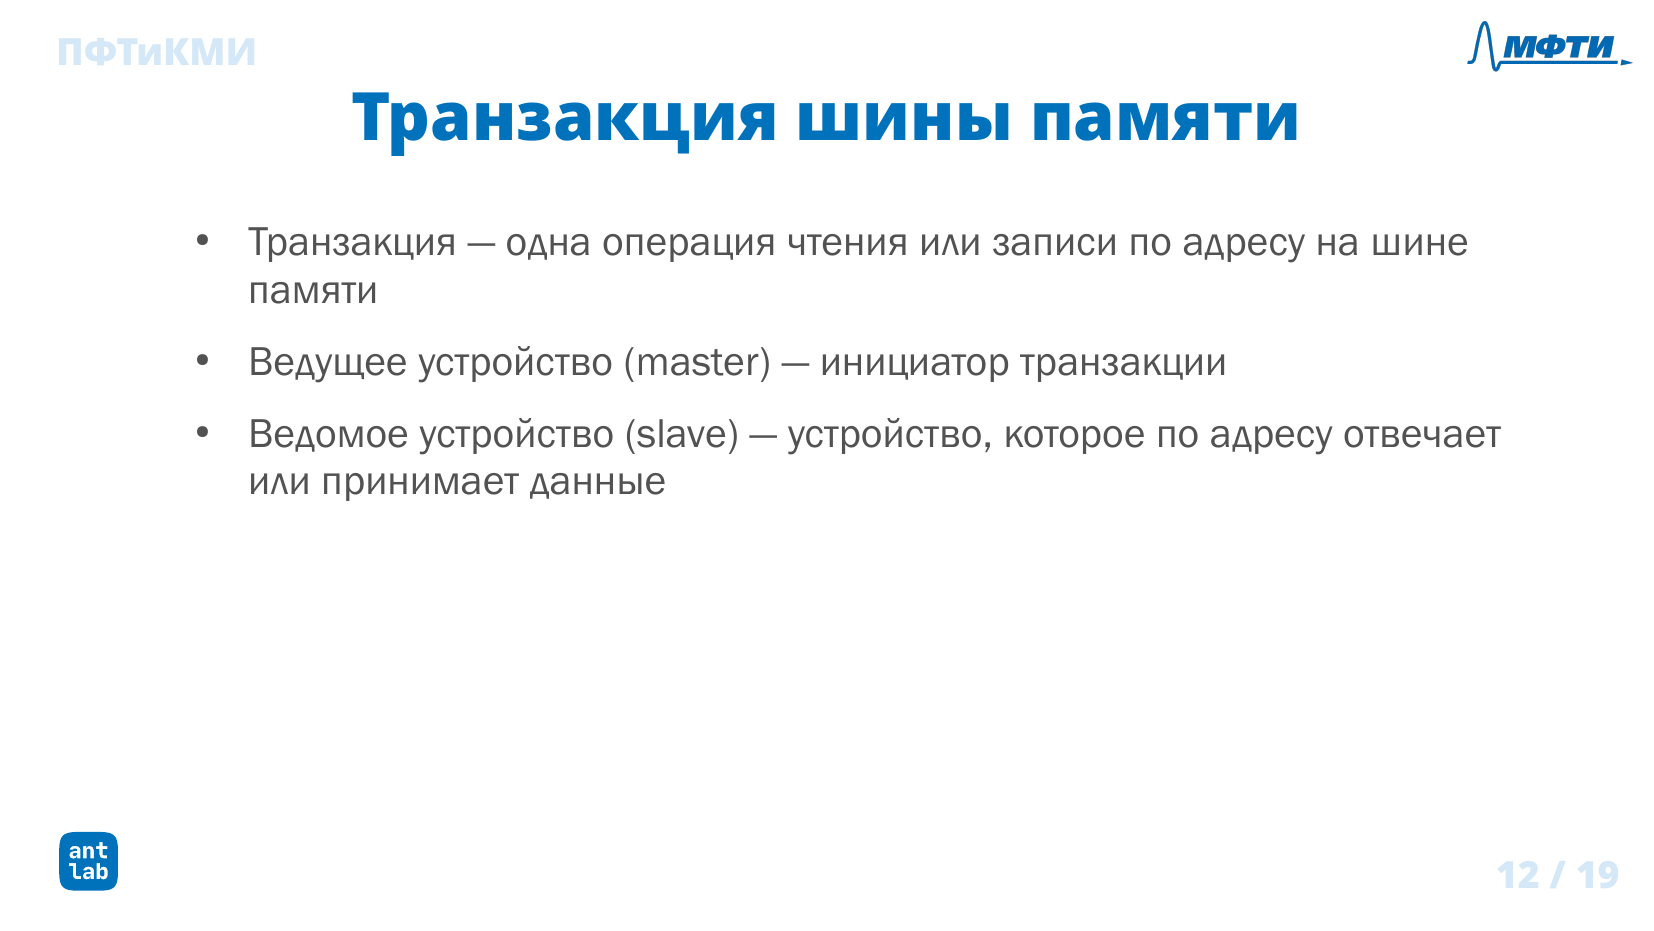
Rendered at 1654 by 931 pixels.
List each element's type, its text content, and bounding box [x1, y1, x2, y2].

picture [1446, 0, 1654, 93]
list Транзакция — одна операция чтения или записи по адресу на шине памяти Ведущее устройство (master) — инициатор транзакции Ведомое устройство (slave) — устройство, которое по адресу отвечает или принимает данные [177, 217, 1571, 857]
title Транзакция шины памяти [82, 20, 1571, 209]
